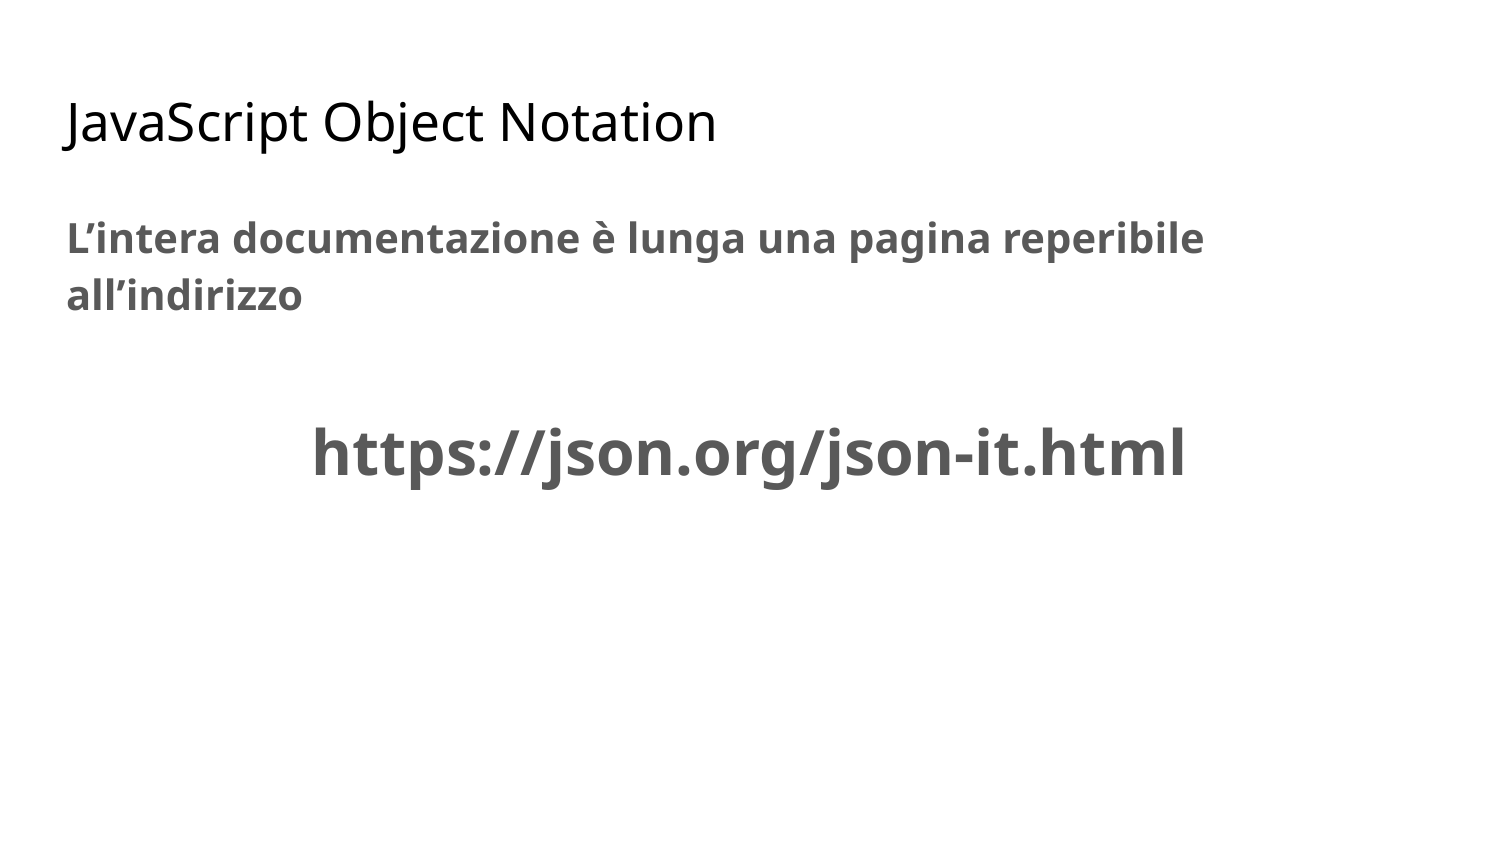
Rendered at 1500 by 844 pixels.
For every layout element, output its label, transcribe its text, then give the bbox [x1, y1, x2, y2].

list L’intera documentazione è lunga una pagina reperibile all’indirizzo https://json.org/json-it.html [51, 189, 1449, 750]
title JavaScript Object Notation [51, 72, 1449, 167]
